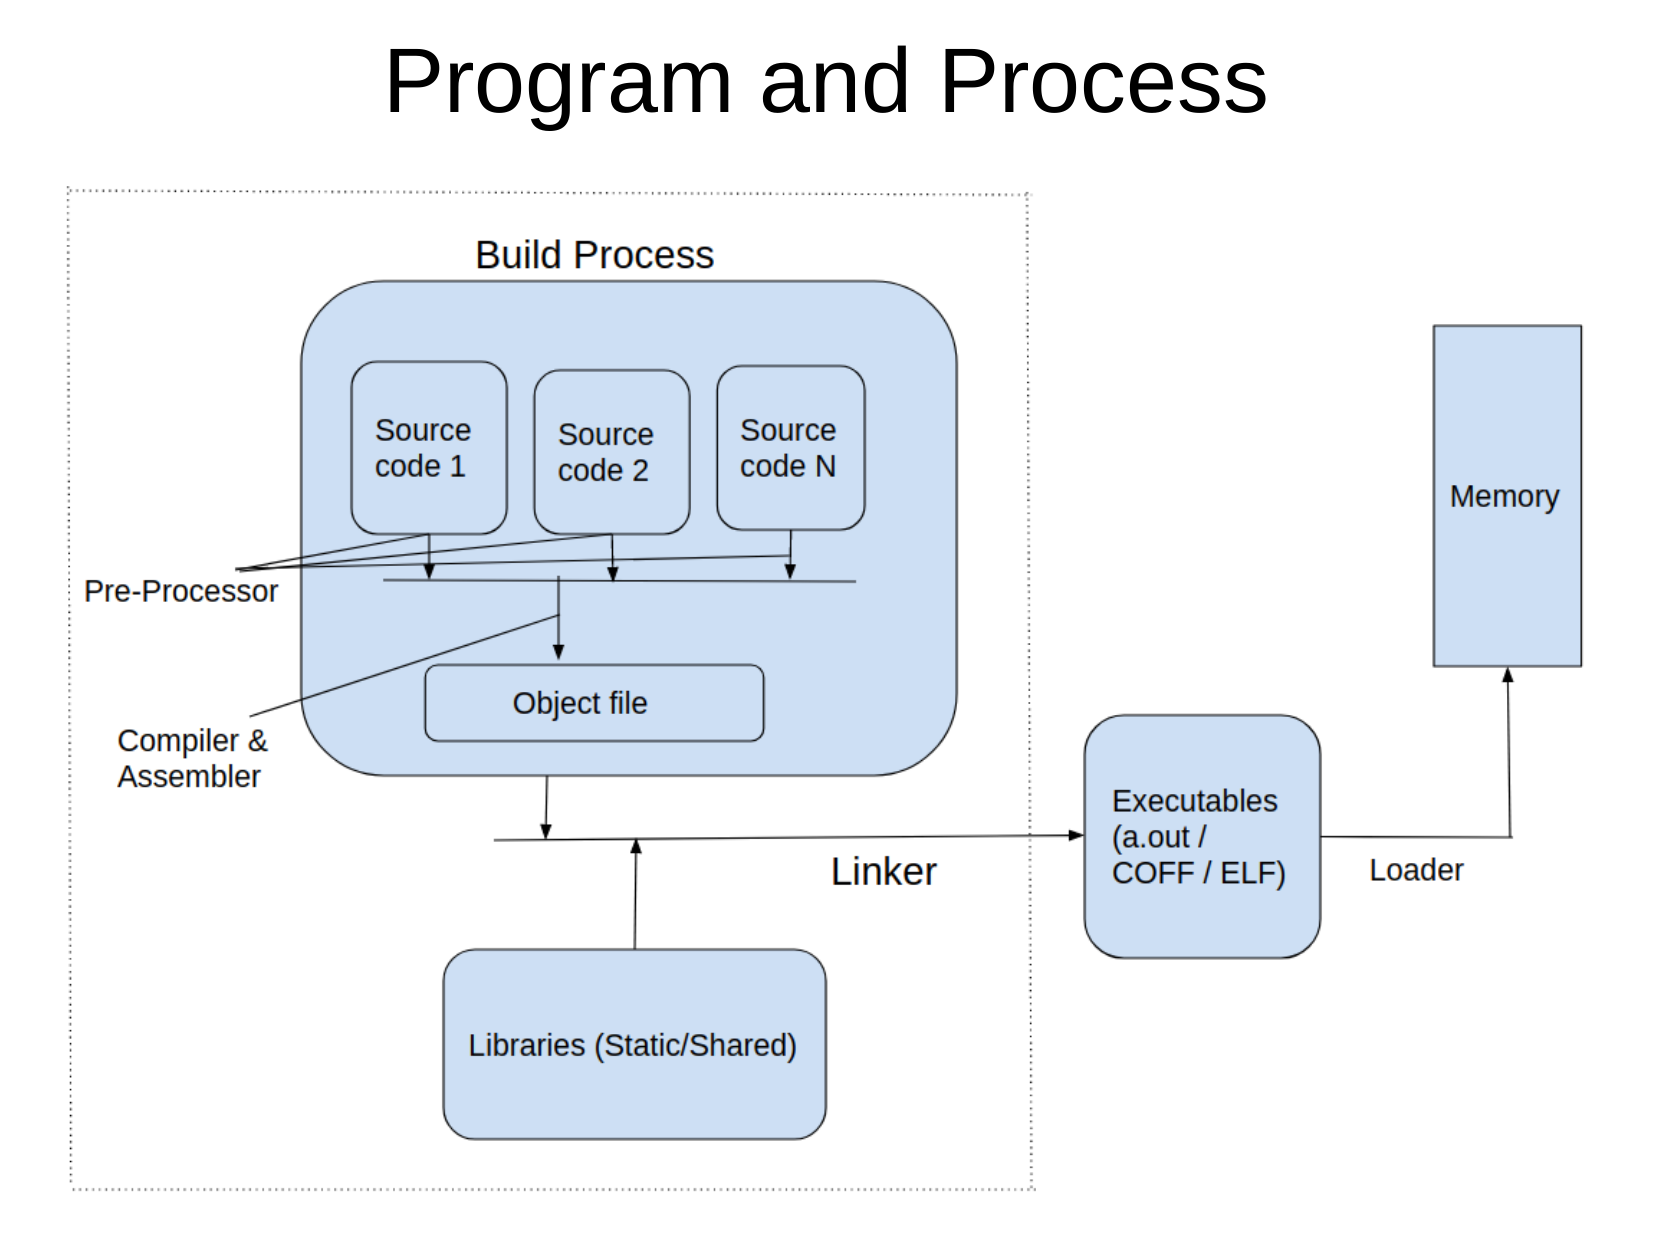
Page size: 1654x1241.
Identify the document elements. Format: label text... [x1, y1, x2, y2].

title Program and Process [82, 29, 1571, 133]
picture [60, 152, 1598, 1230]
